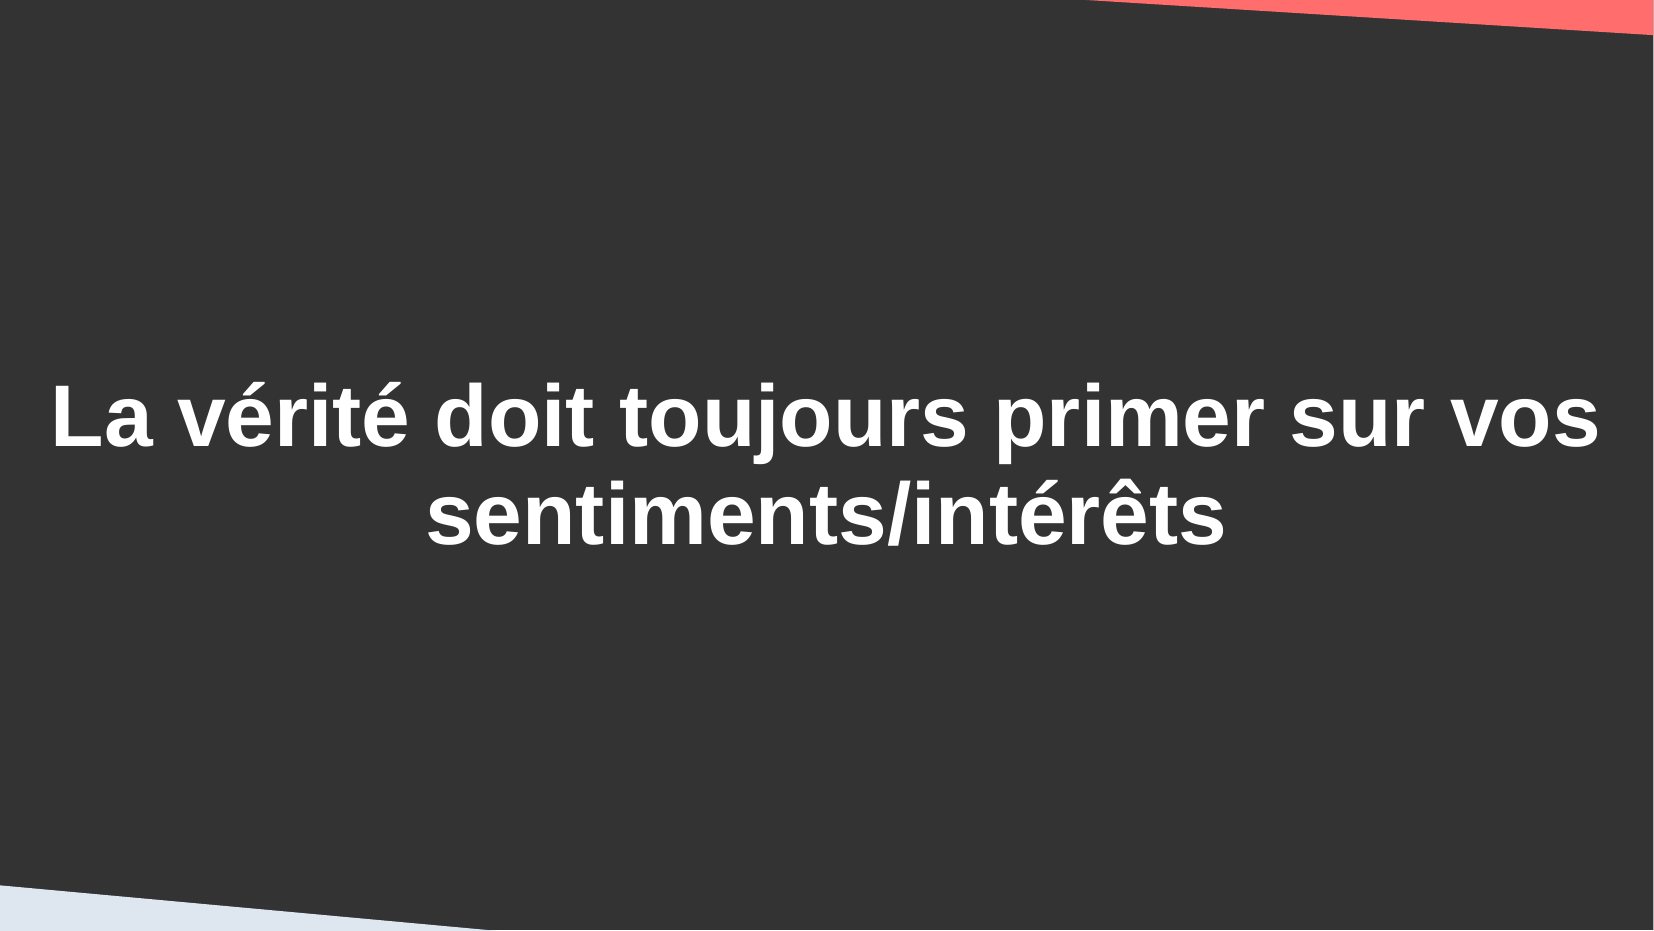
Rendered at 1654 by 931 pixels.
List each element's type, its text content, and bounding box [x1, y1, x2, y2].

text_box [0, 885, 499, 931]
text_box [1086, 0, 1654, 36]
title La vérité doit toujours primer sur vos sentiments/intérêts [31, 367, 1622, 563]
